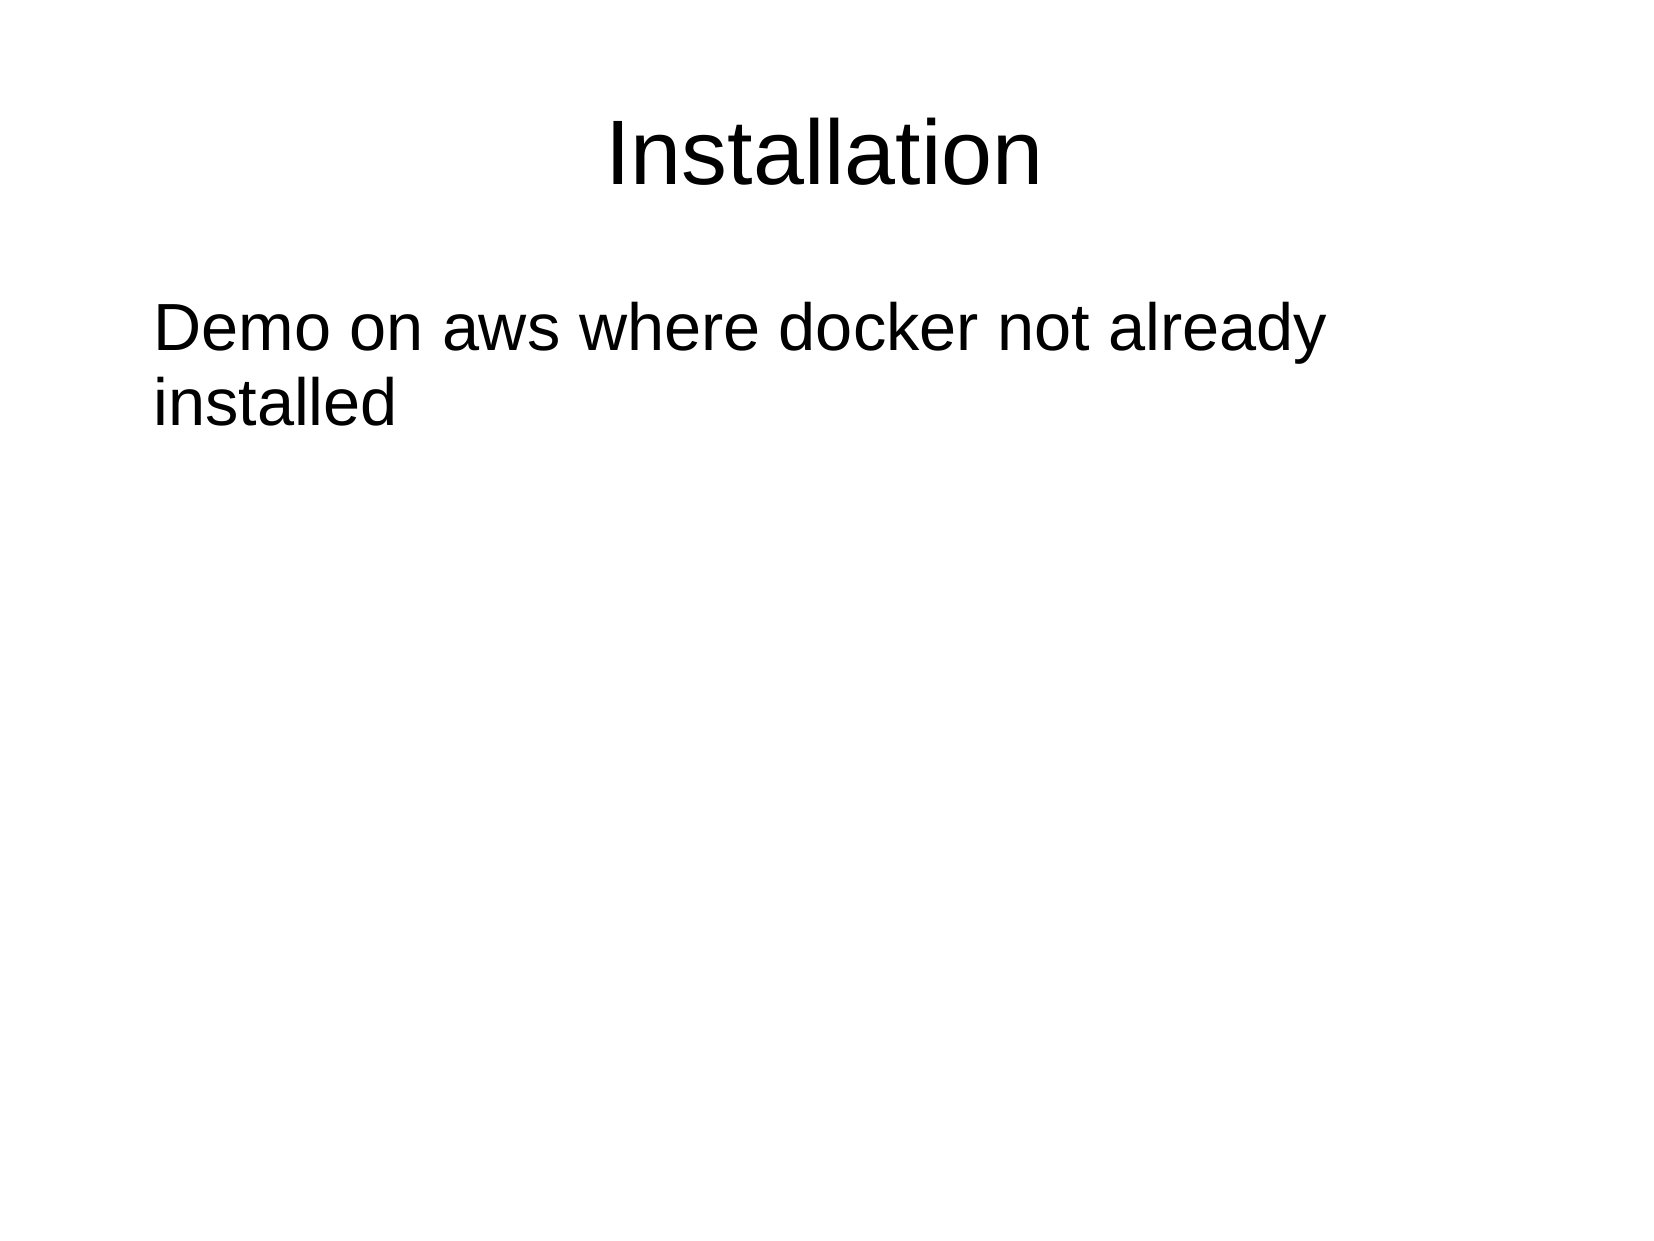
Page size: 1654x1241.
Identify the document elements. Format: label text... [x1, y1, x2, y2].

list Demo on aws where docker not already installed [82, 290, 1571, 1010]
title Installation [82, 49, 1571, 257]
